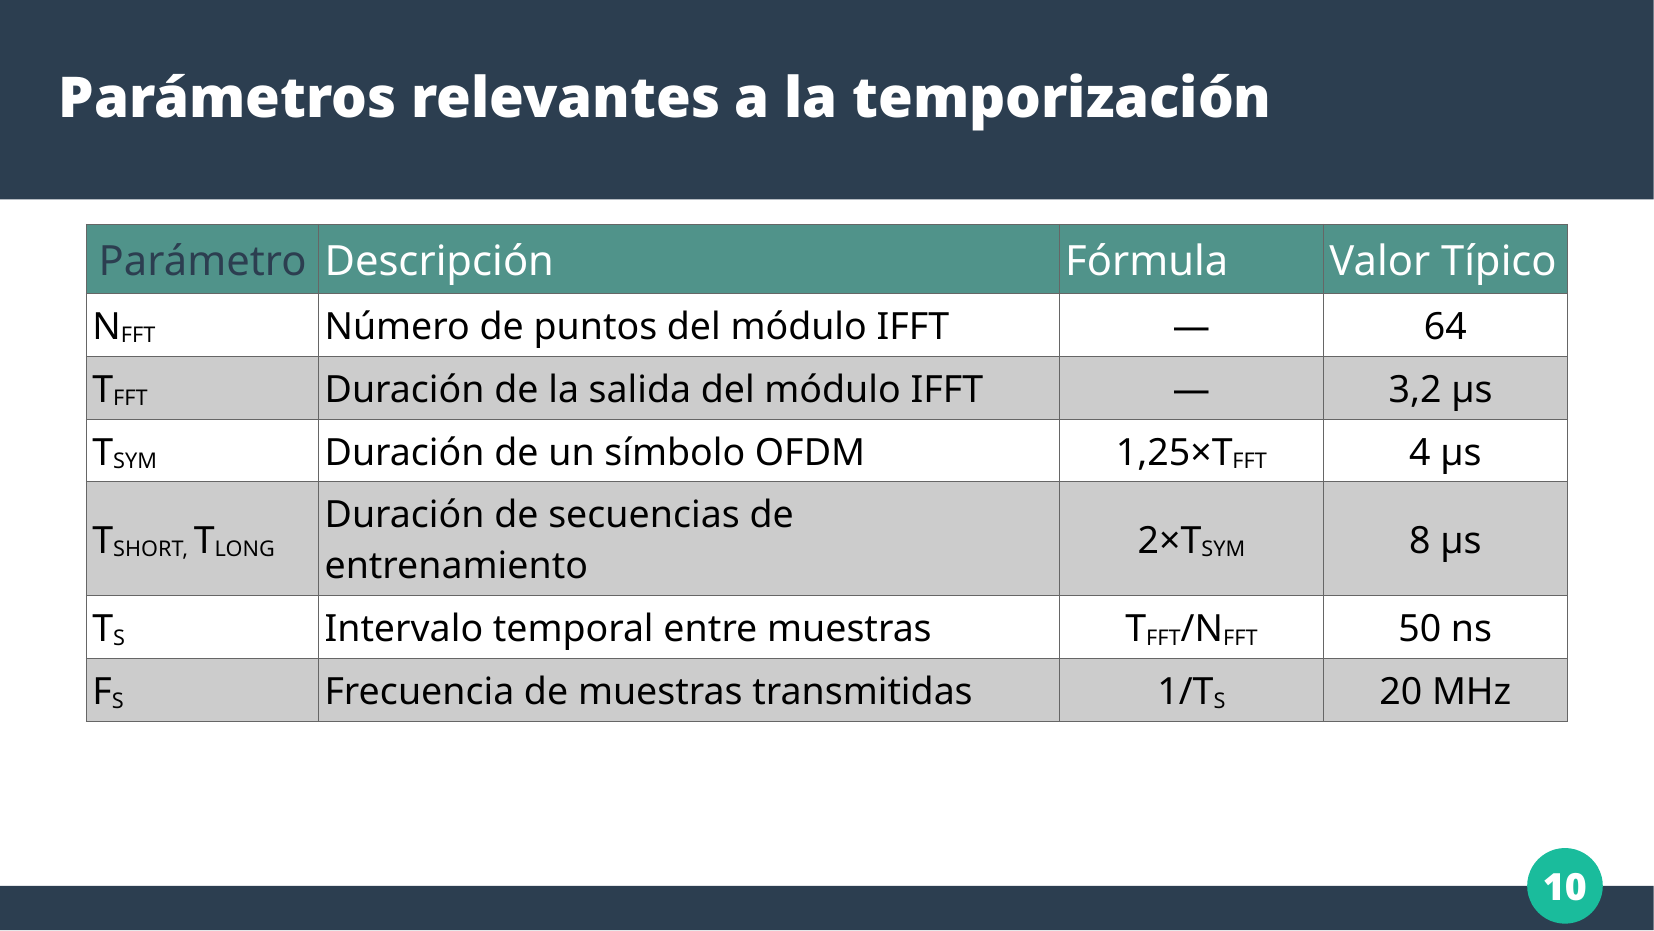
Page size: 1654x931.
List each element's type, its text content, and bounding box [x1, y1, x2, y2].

table_cell 1/TS [1060, 659, 1323, 721]
table_cell 64 [1324, 294, 1567, 356]
table_cell 4 μs [1324, 420, 1567, 481]
table_cell TFFT [87, 357, 318, 419]
table_header Fórmula [1060, 225, 1323, 293]
table_cell TSHORT, TLONG [87, 482, 318, 595]
table_cell Duración de la salida del módulo IFFT [319, 357, 1059, 419]
table_cell Número de puntos del módulo IFFT [319, 294, 1059, 356]
table_cell — [1060, 357, 1323, 419]
table_cell 1,25×TFFT [1060, 420, 1323, 481]
table_cell 20 MHz [1324, 659, 1567, 721]
table_cell TS [87, 596, 318, 658]
table_cell 50 ns [1324, 596, 1567, 658]
table_cell — [1060, 294, 1323, 356]
title Parámetros relevantes a la temporización [59, 37, 1595, 155]
table_cell TSYM [87, 420, 318, 481]
table_cell Duración de un símbolo OFDM [319, 420, 1059, 481]
table_cell 2×TSYM [1060, 482, 1323, 595]
table_cell Duración de secuencias de entrenamiento [319, 482, 1059, 595]
table_cell NFFT [87, 294, 318, 356]
table_cell Frecuencia de muestras transmitidas [319, 659, 1059, 721]
table_cell 3,2 μs [1324, 357, 1567, 419]
table_header Parámetro [87, 225, 318, 293]
table_cell 8 μs [1324, 482, 1567, 595]
table_cell TFFT/NFFT [1060, 596, 1323, 658]
table_header Descripción [319, 225, 1059, 293]
table_cell FS [87, 659, 318, 721]
table_header Valor Típico [1324, 225, 1567, 293]
table_cell Intervalo temporal entre muestras [319, 596, 1059, 658]
